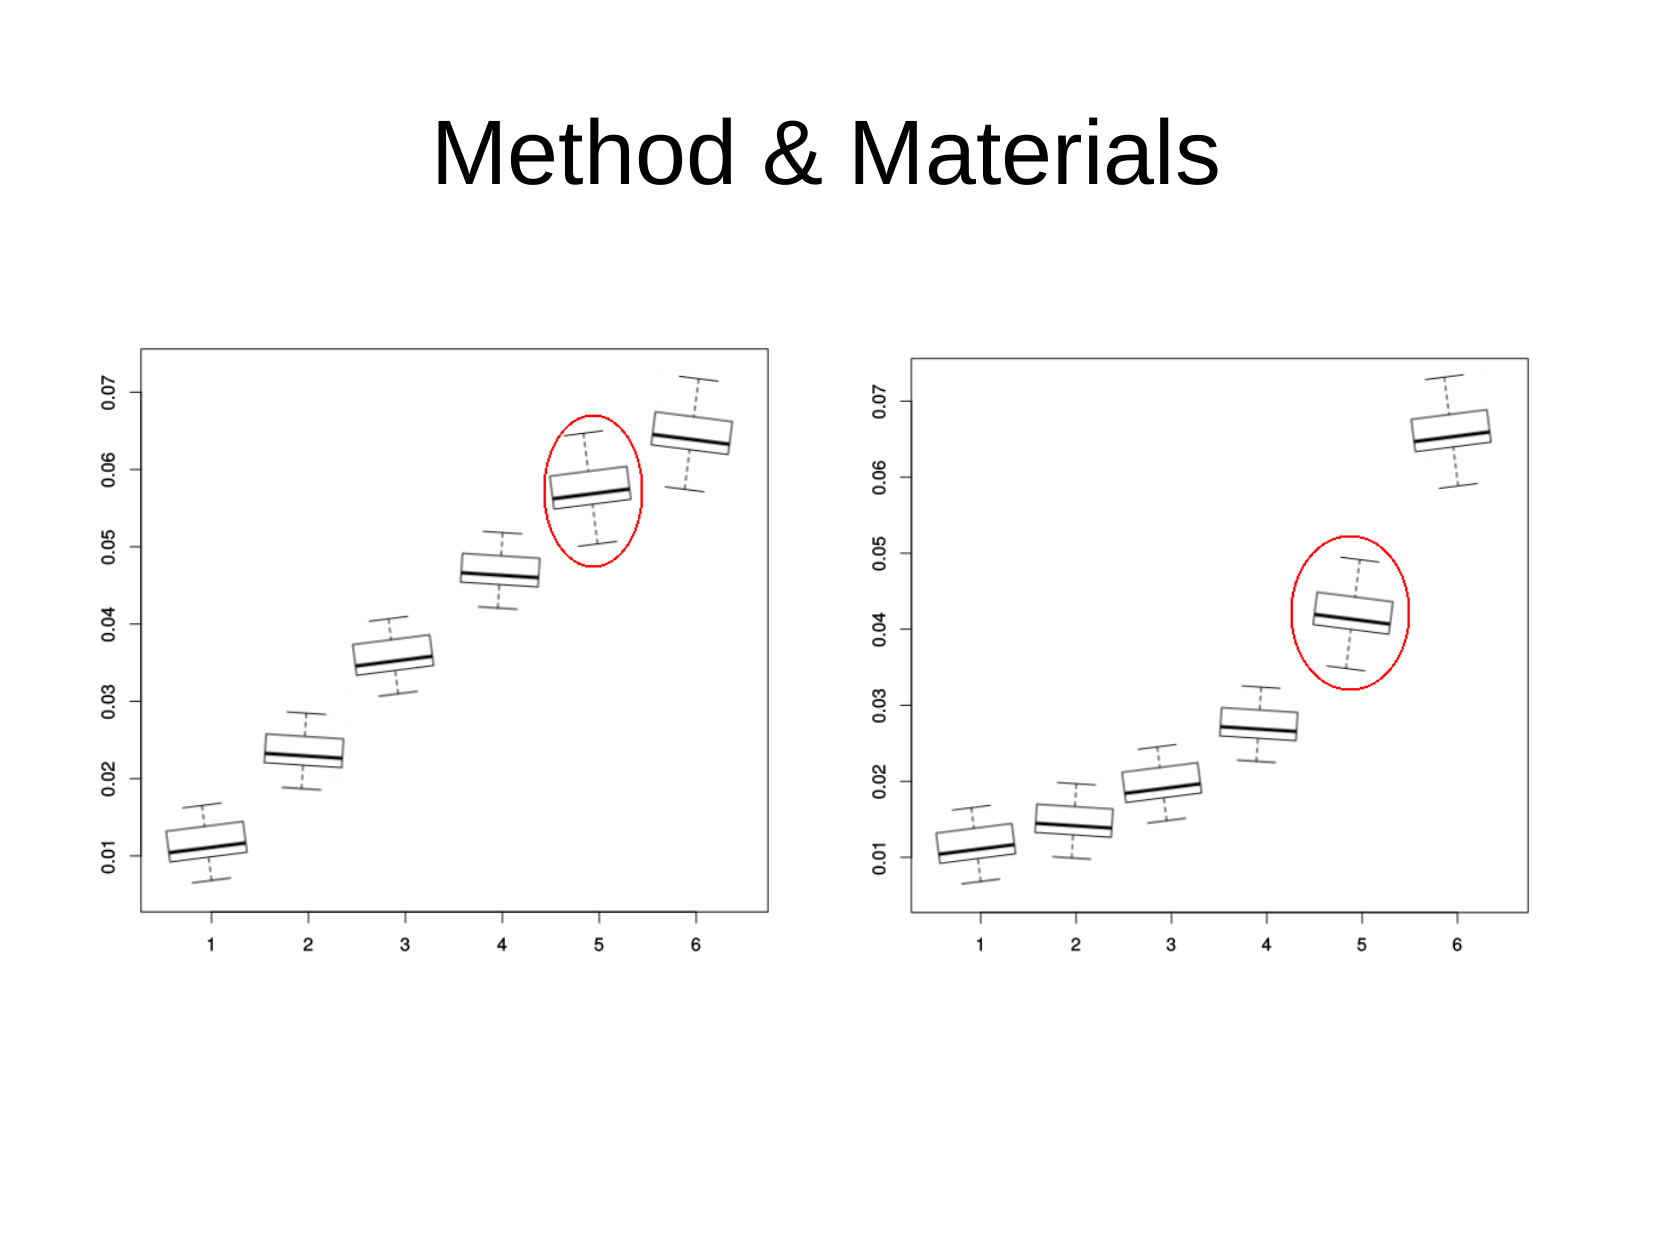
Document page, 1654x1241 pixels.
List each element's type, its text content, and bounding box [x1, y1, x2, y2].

picture [845, 328, 1572, 972]
picture [82, 330, 809, 970]
title Method & Materials [82, 49, 1571, 257]
